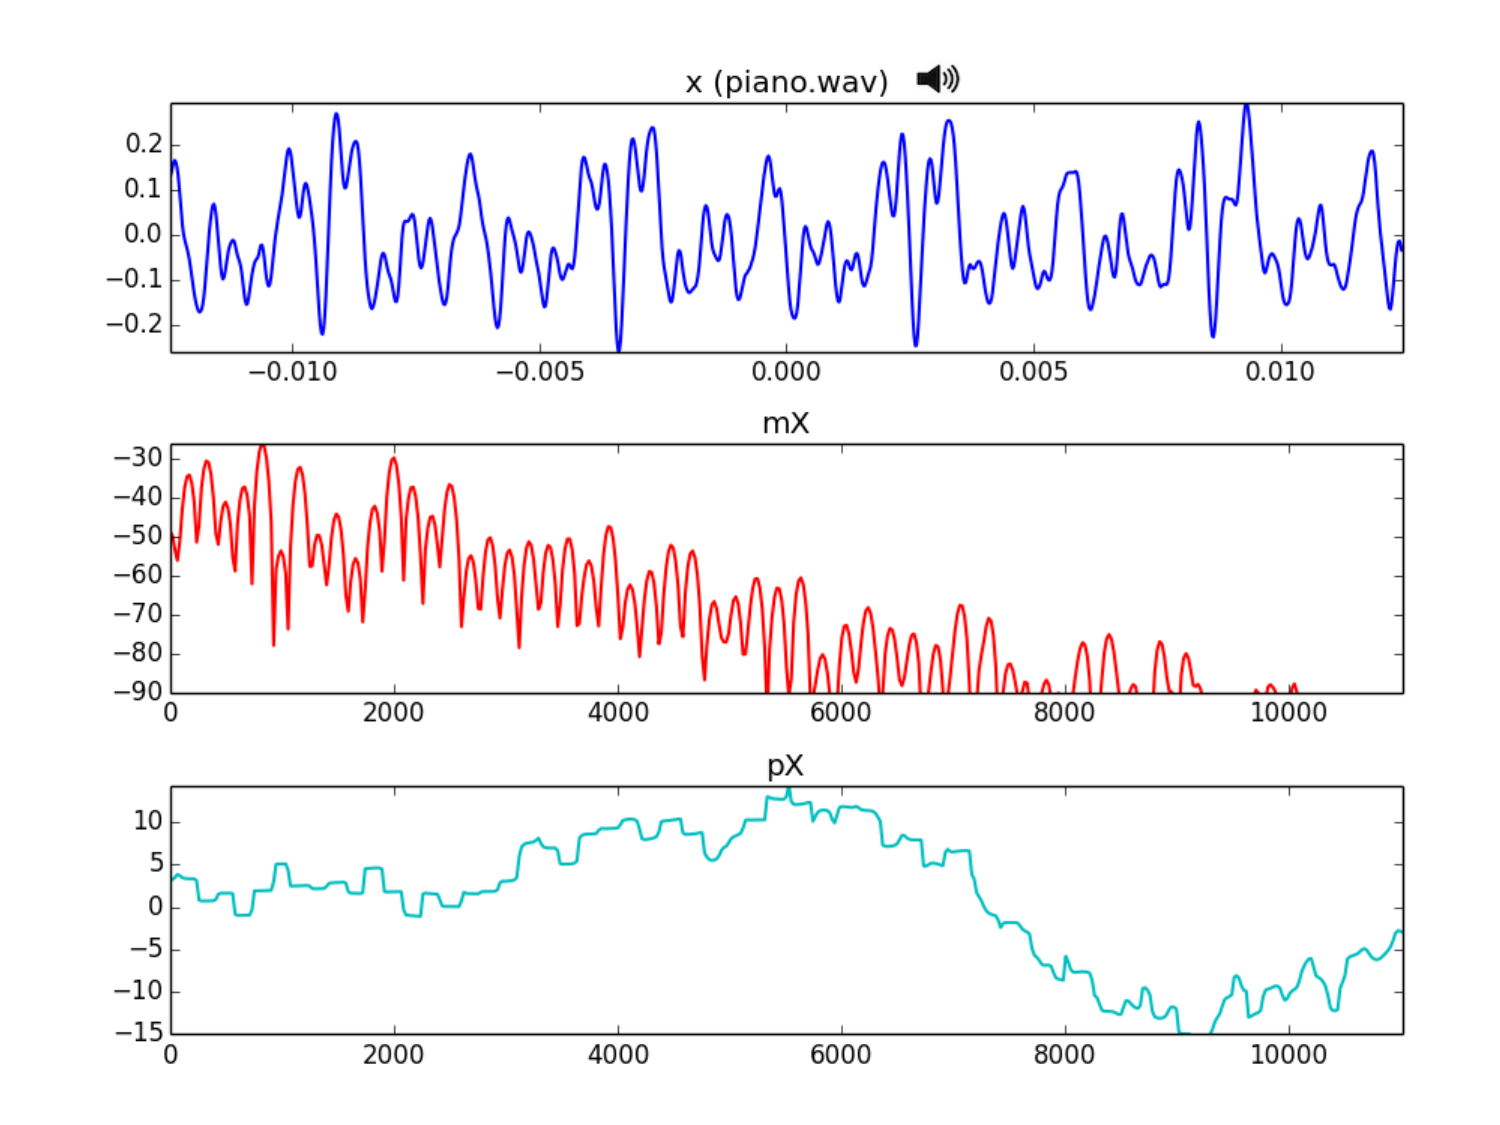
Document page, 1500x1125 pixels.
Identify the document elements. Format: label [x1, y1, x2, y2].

picture [79, 43, 1430, 1094]
